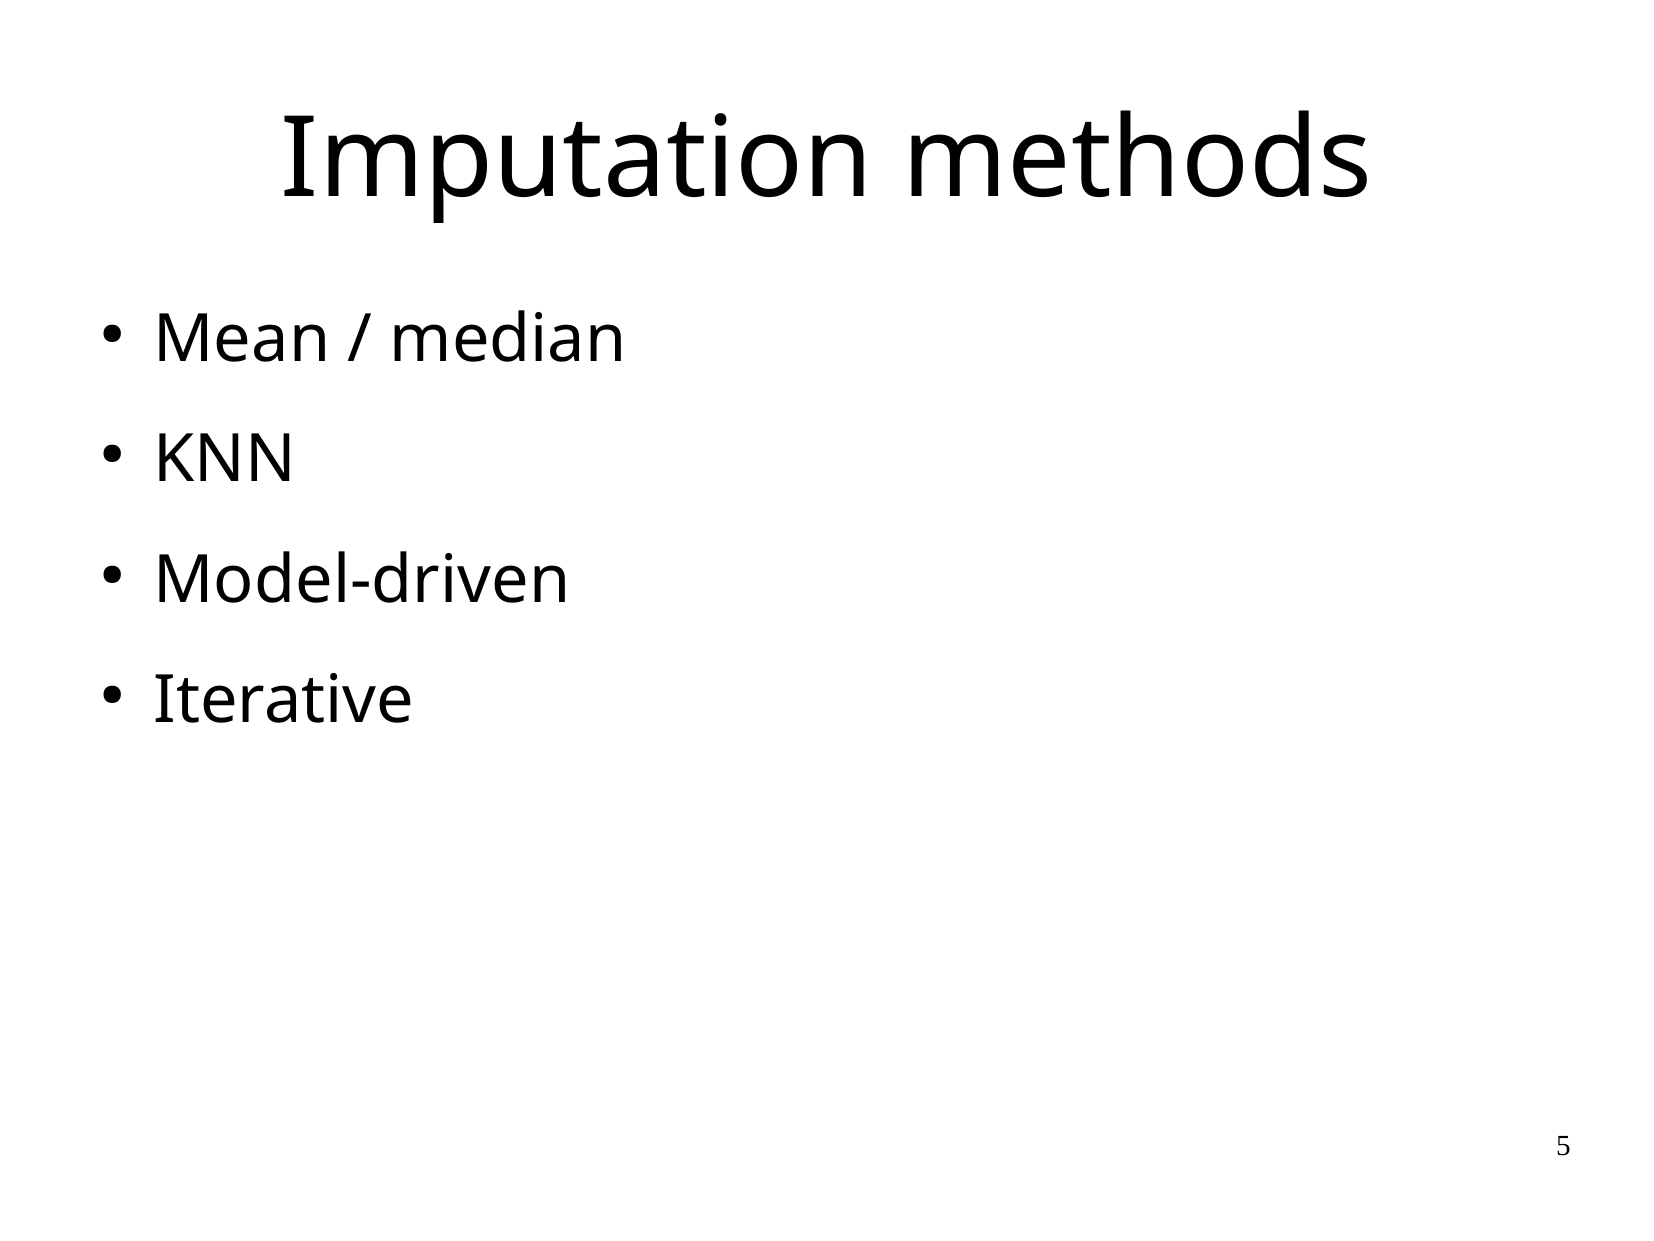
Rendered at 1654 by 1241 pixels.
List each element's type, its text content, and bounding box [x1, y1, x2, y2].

list Mean / median KNN Model-driven Iterative [82, 290, 1571, 1010]
title Imputation methods [82, 49, 1571, 257]
